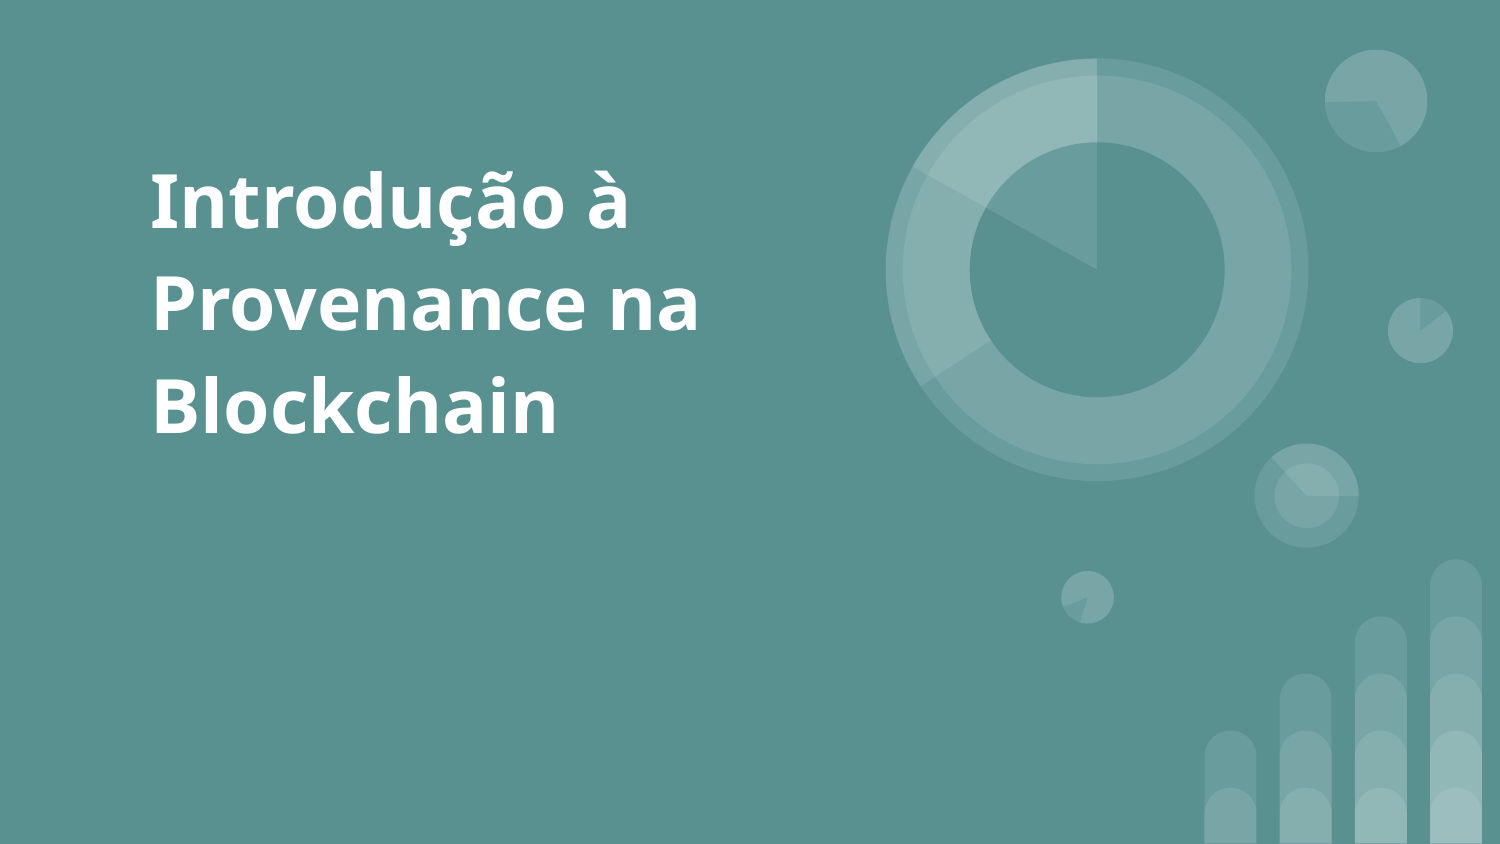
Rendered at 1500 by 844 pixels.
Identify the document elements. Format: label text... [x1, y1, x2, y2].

title Introdução à Provenance na Blockchain [135, 84, 1005, 519]
